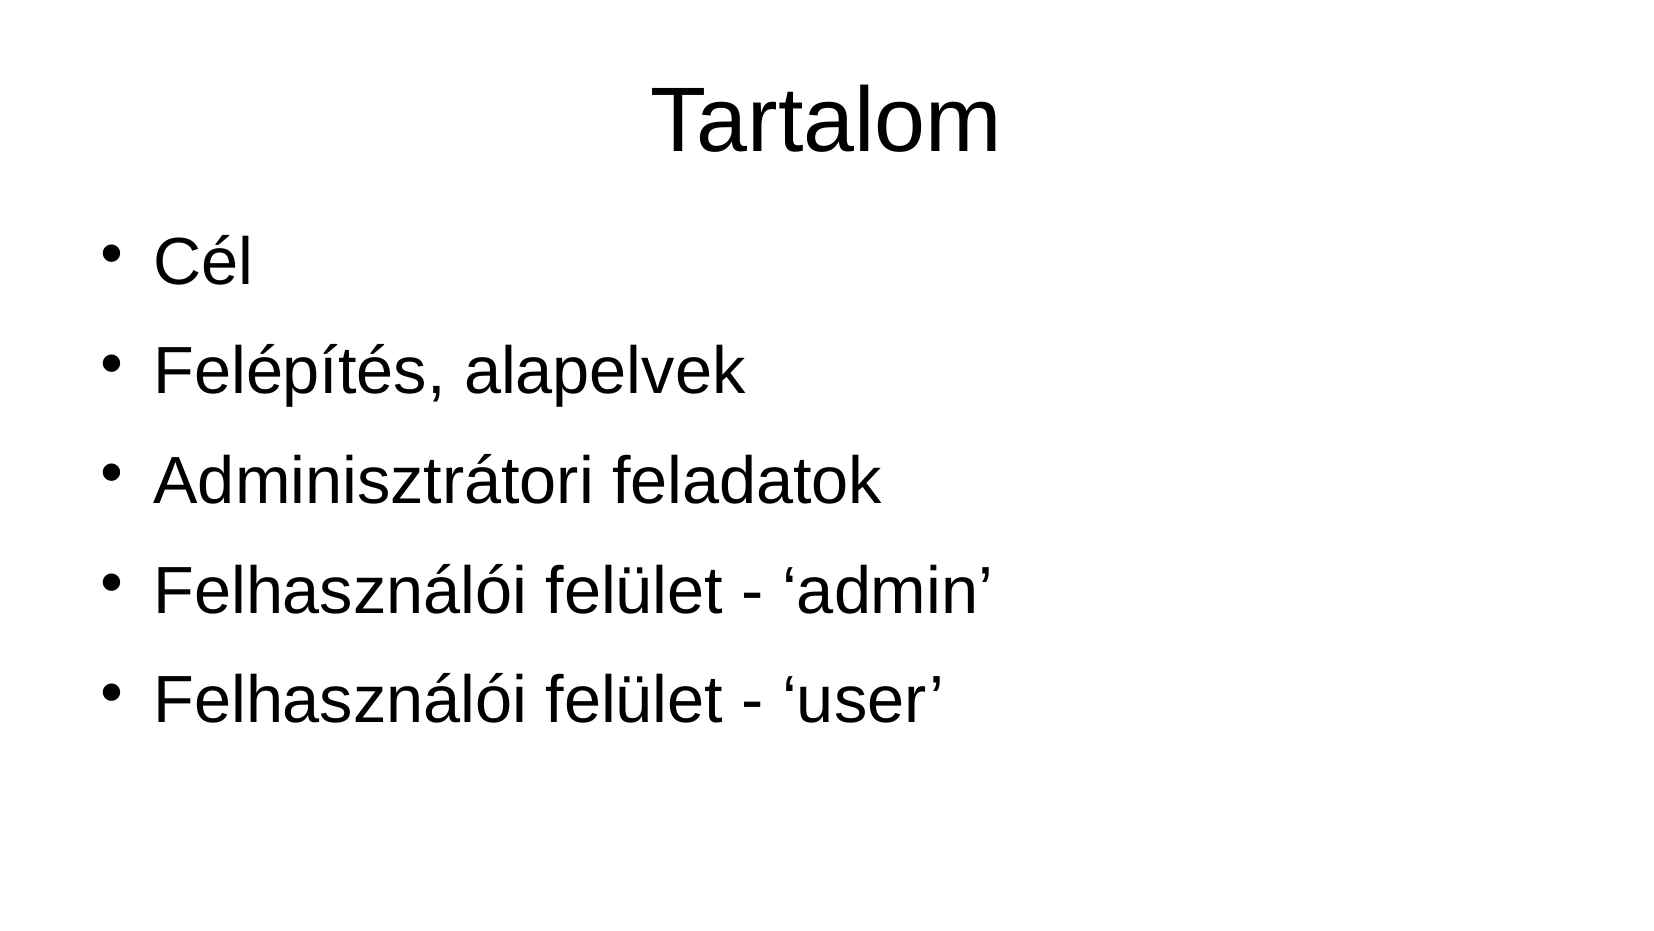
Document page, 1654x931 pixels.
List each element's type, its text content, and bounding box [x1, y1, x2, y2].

list Cél Felépítés, alapelvek Adminisztrátori feladatok Felhasználói felület - ‘admin’ Felhasználói felület - ‘user’ [82, 217, 1571, 757]
title Tartalom [82, 37, 1571, 193]
